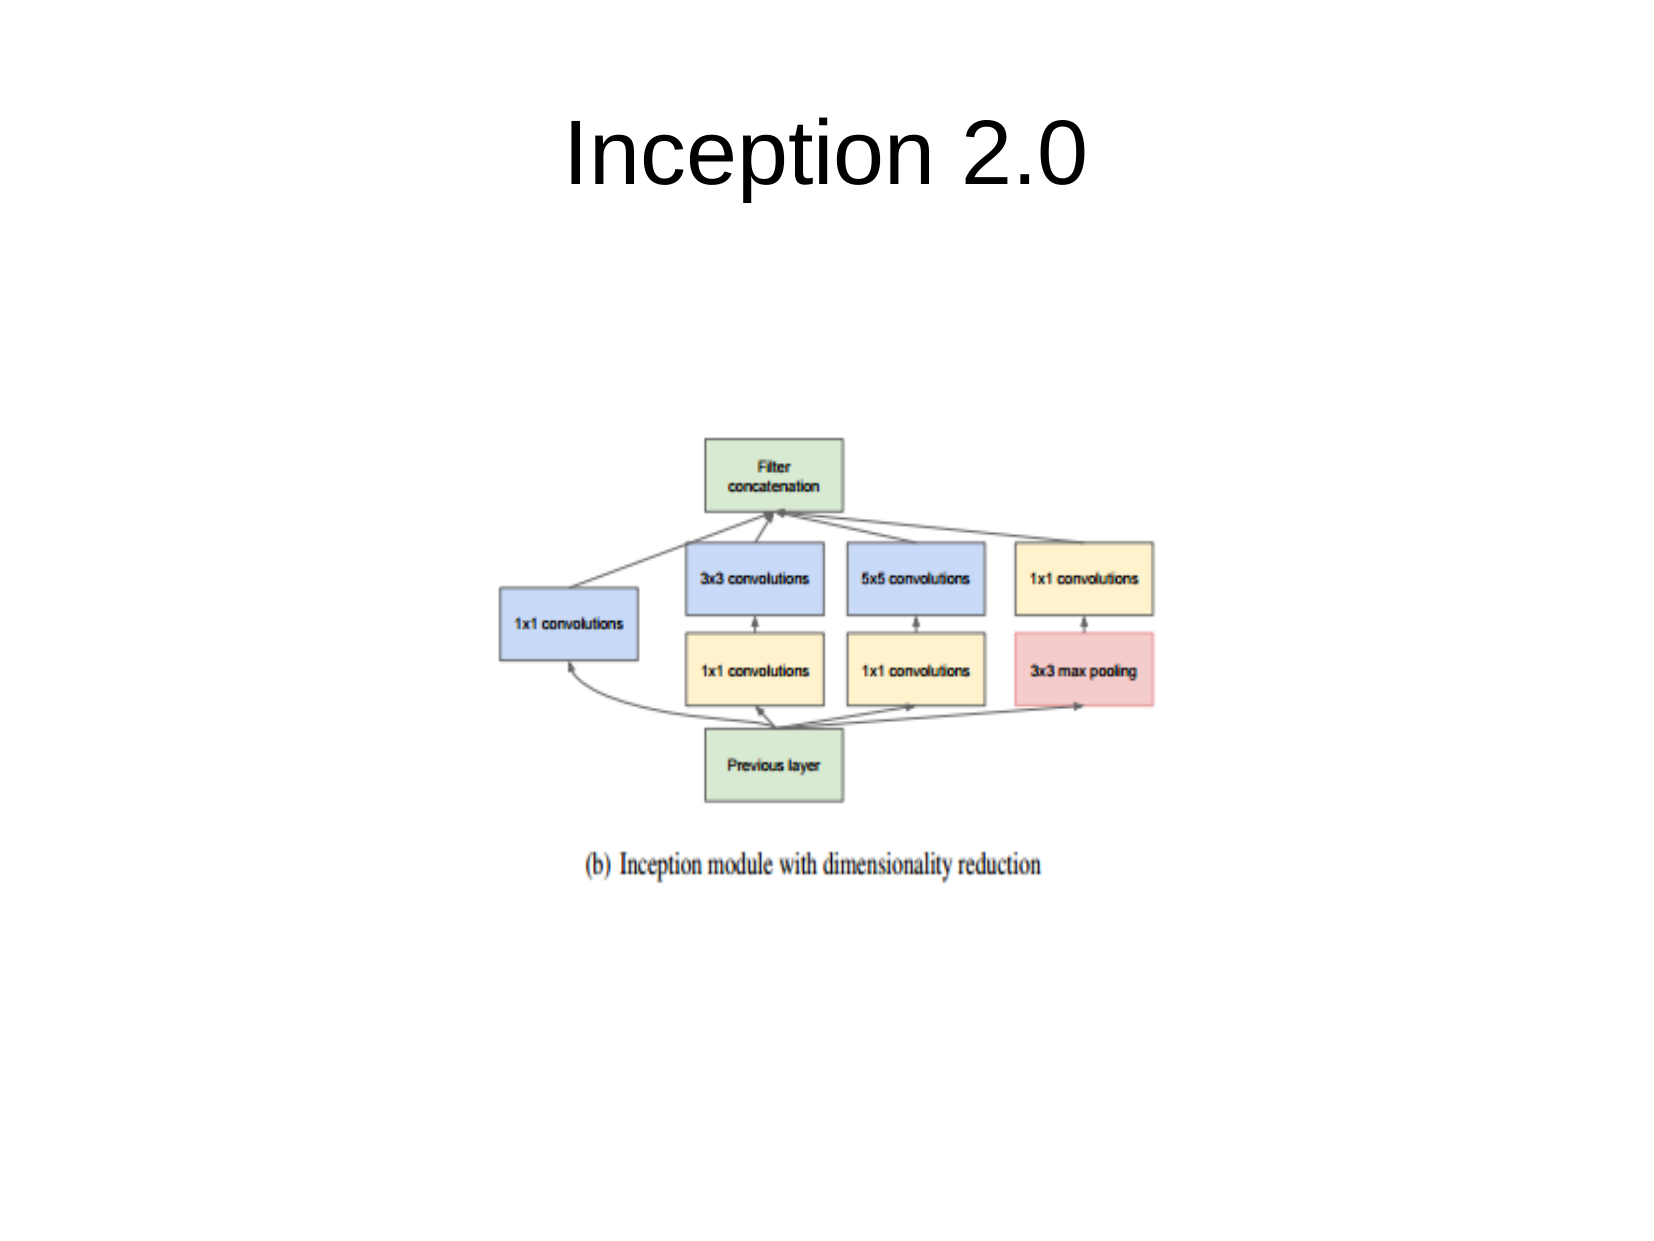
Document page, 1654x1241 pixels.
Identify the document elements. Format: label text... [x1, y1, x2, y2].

picture [446, 430, 1201, 811]
picture [525, 839, 1081, 901]
title Inception 2.0 [82, 49, 1571, 257]
